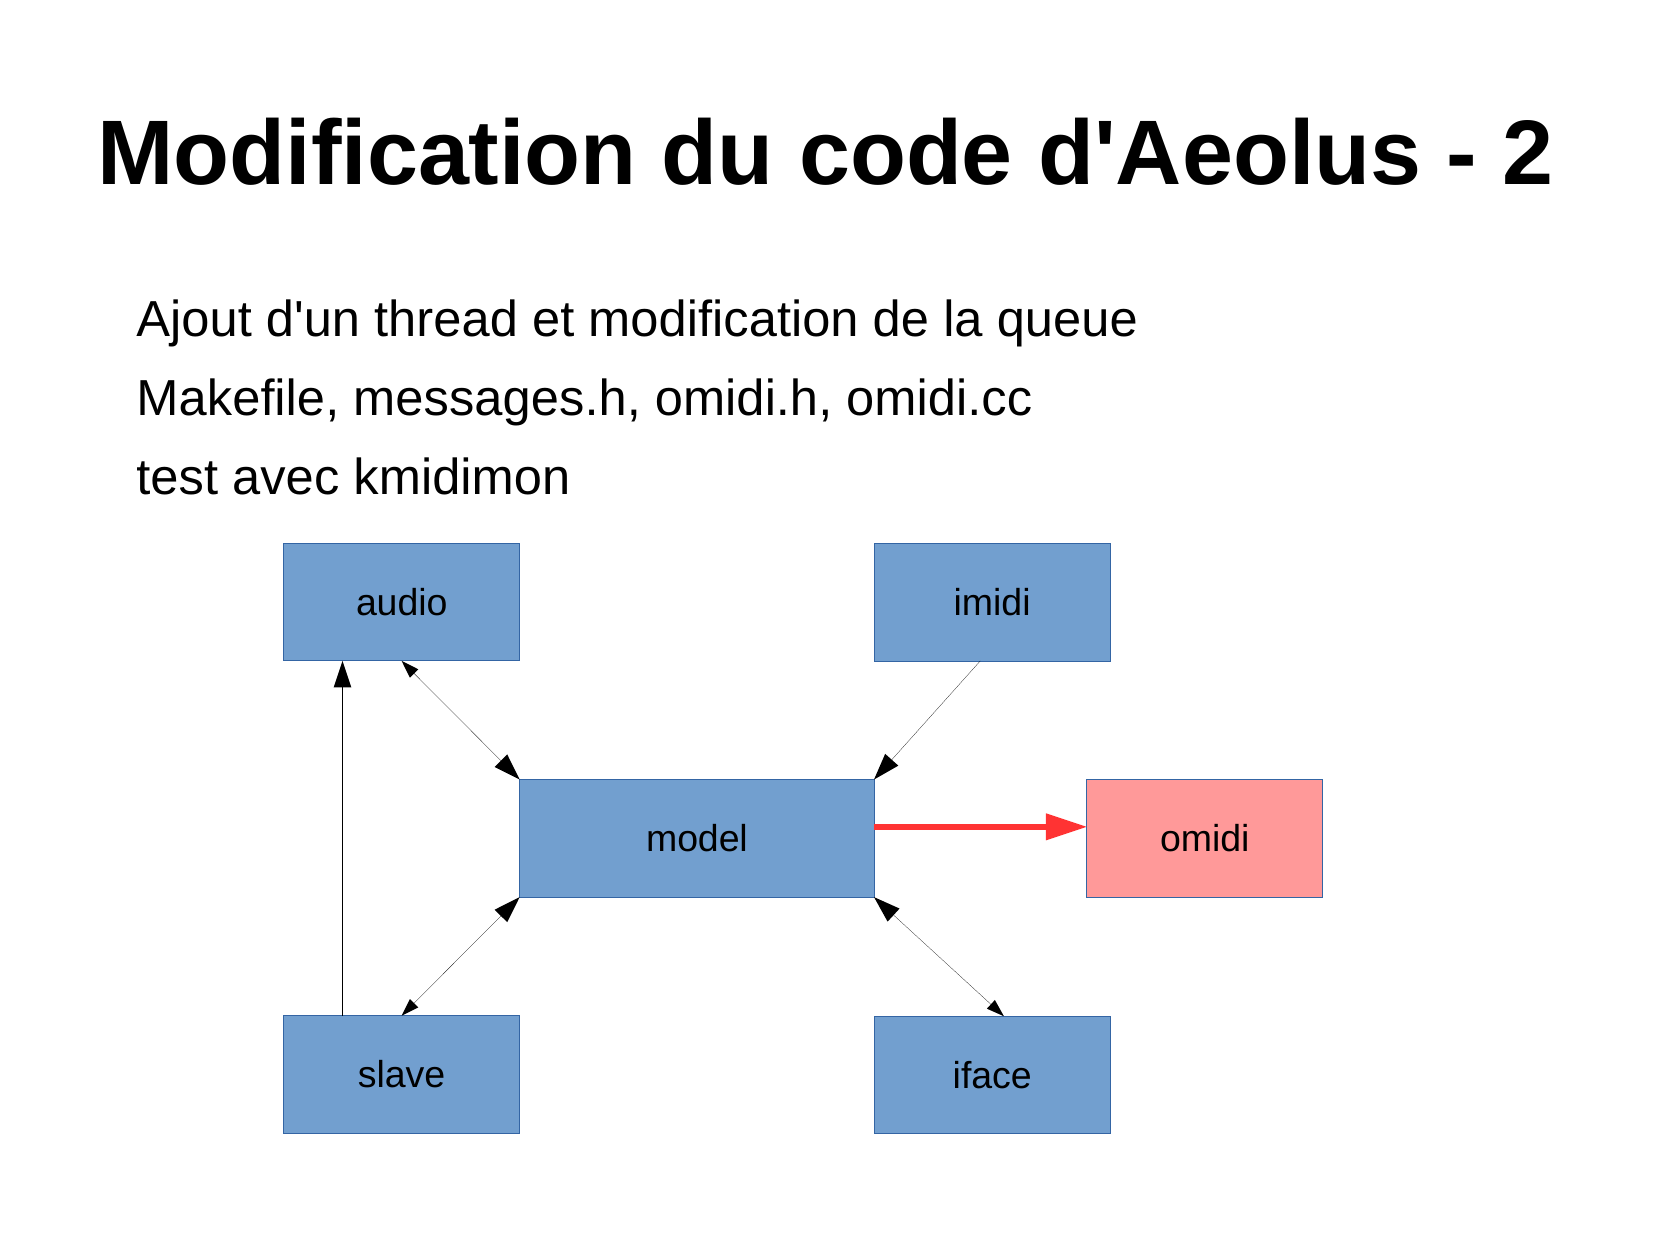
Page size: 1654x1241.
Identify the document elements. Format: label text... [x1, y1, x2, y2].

text_box omidi [1086, 779, 1323, 898]
text_box audio [283, 543, 520, 661]
text_box iface [874, 1016, 1111, 1134]
title Modification du code d'Aeolus - 2 [82, 49, 1571, 257]
text_box model [519, 779, 875, 898]
list Ajout d'un thread et modification de la queue Makefile, messages.h, omidi.h, omidi.cc test avec kmidimon [82, 290, 1571, 508]
text_box slave [283, 1015, 520, 1134]
text_box imidi [874, 543, 1111, 662]
